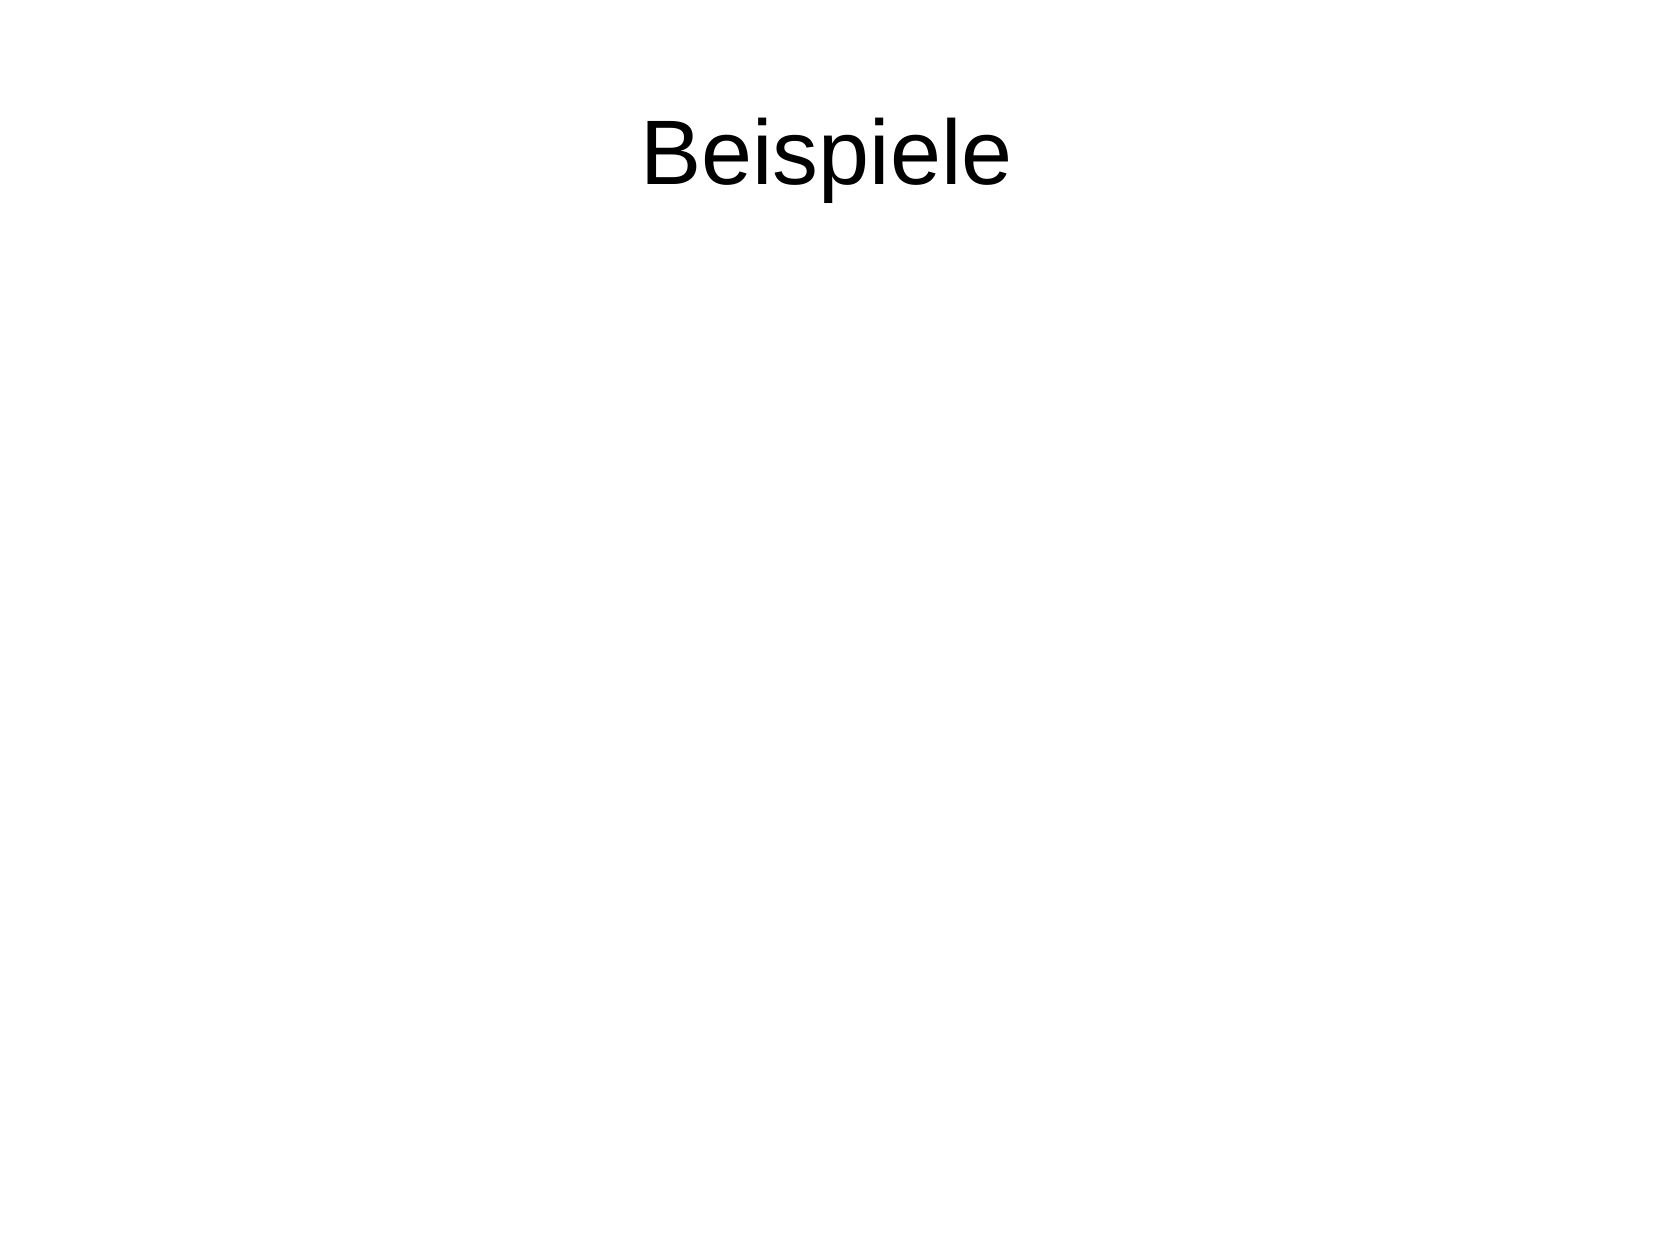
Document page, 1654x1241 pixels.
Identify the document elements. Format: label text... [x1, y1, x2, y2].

title Beispiele [82, 56, 1571, 250]
